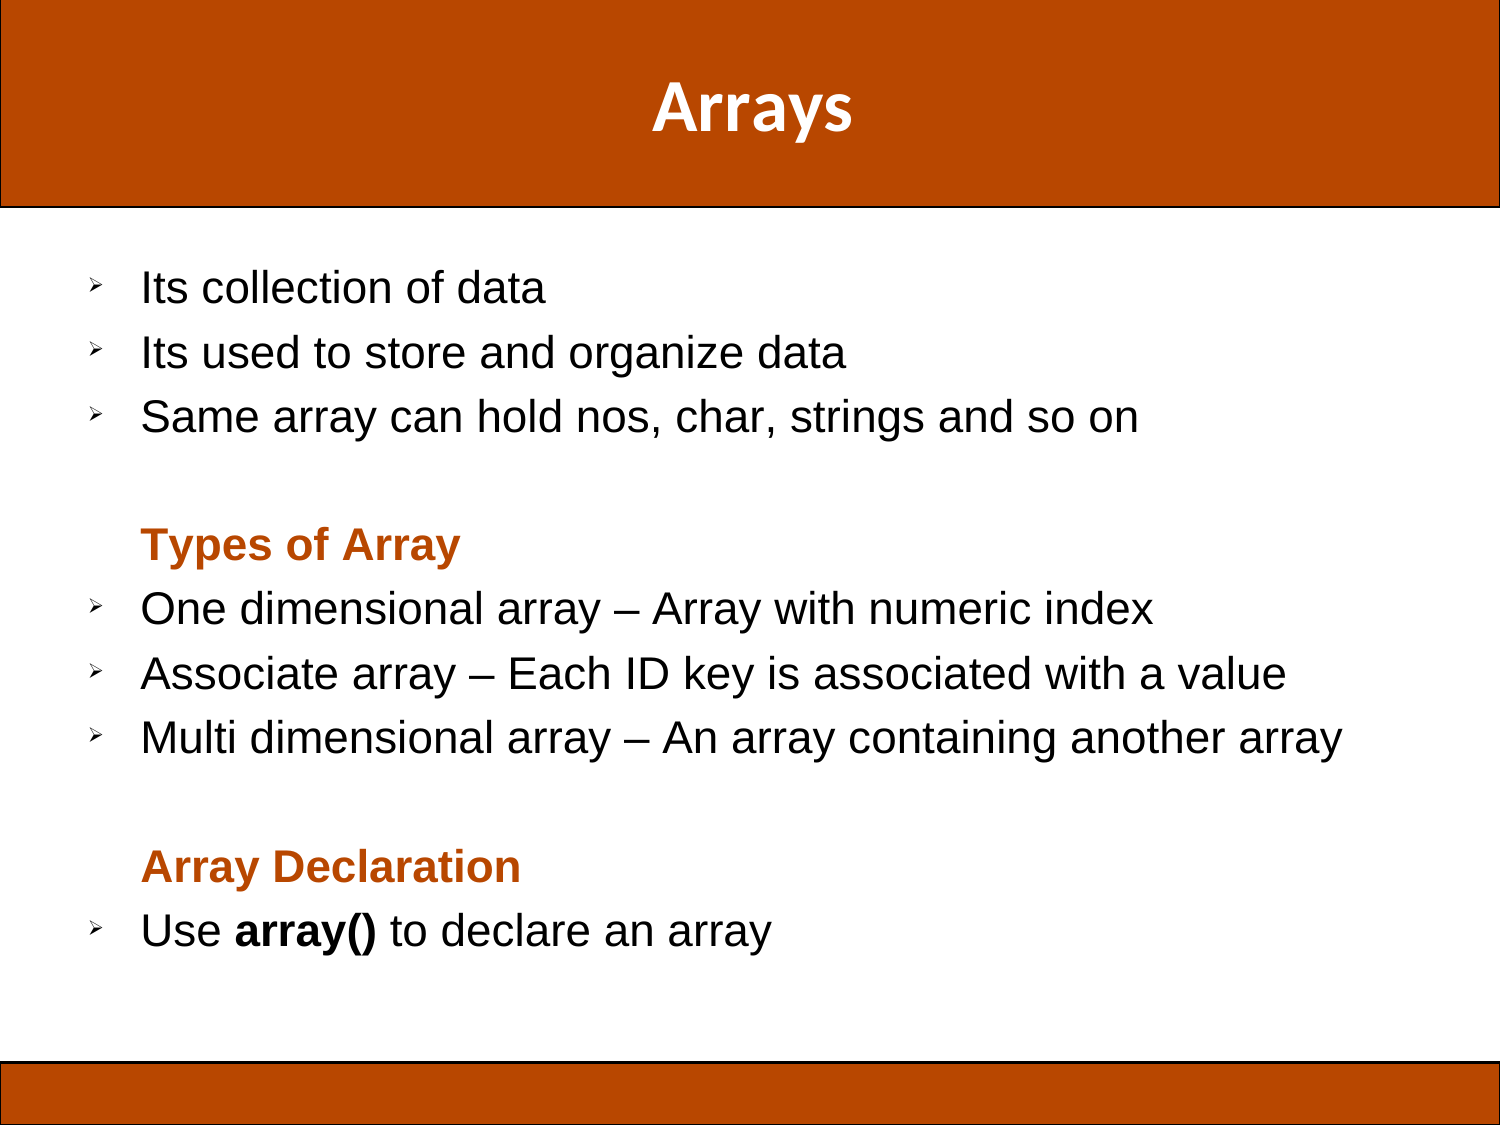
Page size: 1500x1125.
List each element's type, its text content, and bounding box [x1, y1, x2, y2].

list Its collection of data Its used to store and organize data Same array can hold nos, char, strings and so on Types of Array One dimensional array – Array with numeric index Associate array – Each ID key is associated with a value Multi dimensional array – An array containing another array Array Declaration Use array() to declare an array [29, 265, 1418, 981]
text_box Arrays [295, 66, 1211, 154]
